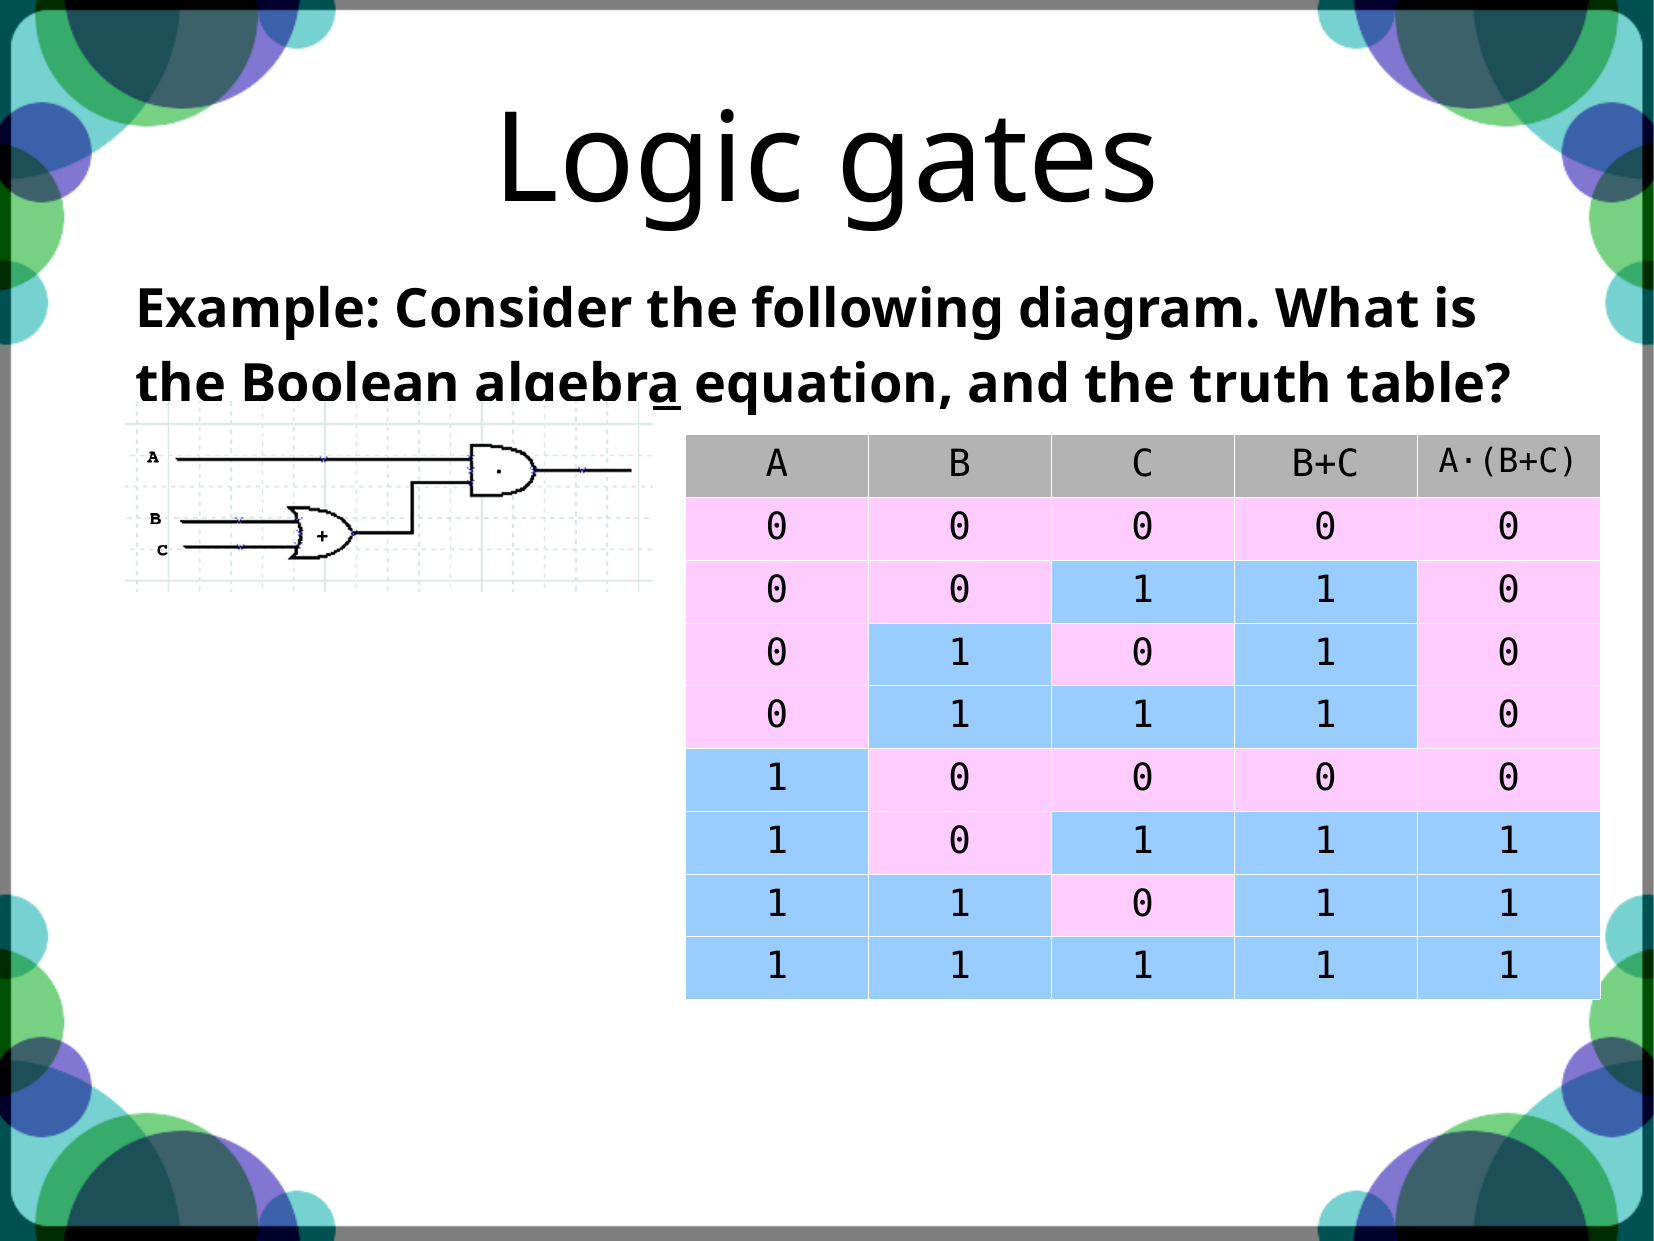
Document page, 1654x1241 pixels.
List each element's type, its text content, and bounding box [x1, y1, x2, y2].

table_cell 1 [1052, 561, 1234, 623]
table_cell 0 [869, 498, 1051, 560]
table_cell 1 [1418, 937, 1600, 999]
table_cell 1 [869, 624, 1051, 685]
table_header C [1052, 435, 1234, 497]
table_cell 1 [869, 686, 1051, 748]
table_cell 1 [1235, 561, 1417, 623]
table_cell 0 [1052, 498, 1234, 560]
table_cell 0 [686, 498, 868, 560]
table_cell 0 [1235, 749, 1417, 811]
table_cell 0 [1052, 624, 1234, 685]
table_cell 0 [686, 686, 868, 748]
table_cell 0 [686, 561, 868, 623]
table_cell 0 [869, 812, 1051, 874]
table_cell 0 [1235, 498, 1417, 560]
table_header B [869, 435, 1051, 497]
table_cell 1 [1235, 875, 1417, 936]
table_cell 1 [1418, 875, 1600, 936]
table_header A [686, 435, 868, 497]
table_cell 0 [1418, 749, 1600, 811]
table_cell 0 [1418, 624, 1600, 685]
table_cell 1 [1418, 812, 1600, 874]
table_header B+C [1235, 435, 1417, 497]
table_cell 1 [1235, 624, 1417, 685]
table_cell 0 [1418, 686, 1600, 748]
table_cell 1 [1235, 937, 1417, 999]
table_cell 0 [869, 749, 1051, 811]
title Logic gates [82, 49, 1571, 257]
table_cell 0 [1418, 498, 1600, 560]
table_cell 1 [869, 875, 1051, 936]
table_cell 1 [1052, 686, 1234, 748]
table_cell 1 [686, 749, 868, 811]
table_cell 1 [686, 875, 868, 936]
table_cell 0 [686, 624, 868, 685]
picture [0, 0, 1654, 1241]
text_box Example: Consider the following diagram. What is the Boolean algebra equation, and the truth table? [135, 270, 1531, 943]
table_cell 1 [869, 937, 1051, 999]
table_cell 1 [686, 812, 868, 874]
table_cell 1 [1052, 812, 1234, 874]
table_cell 0 [869, 561, 1051, 623]
table_cell 1 [1052, 937, 1234, 999]
table_cell 0 [1052, 749, 1234, 811]
table_cell 1 [1235, 812, 1417, 874]
table_cell 1 [1235, 686, 1417, 748]
table_cell 0 [1052, 875, 1234, 936]
table_header A·(B+C) [1418, 435, 1600, 497]
table_cell 1 [686, 937, 868, 999]
table_cell 0 [1418, 561, 1600, 623]
